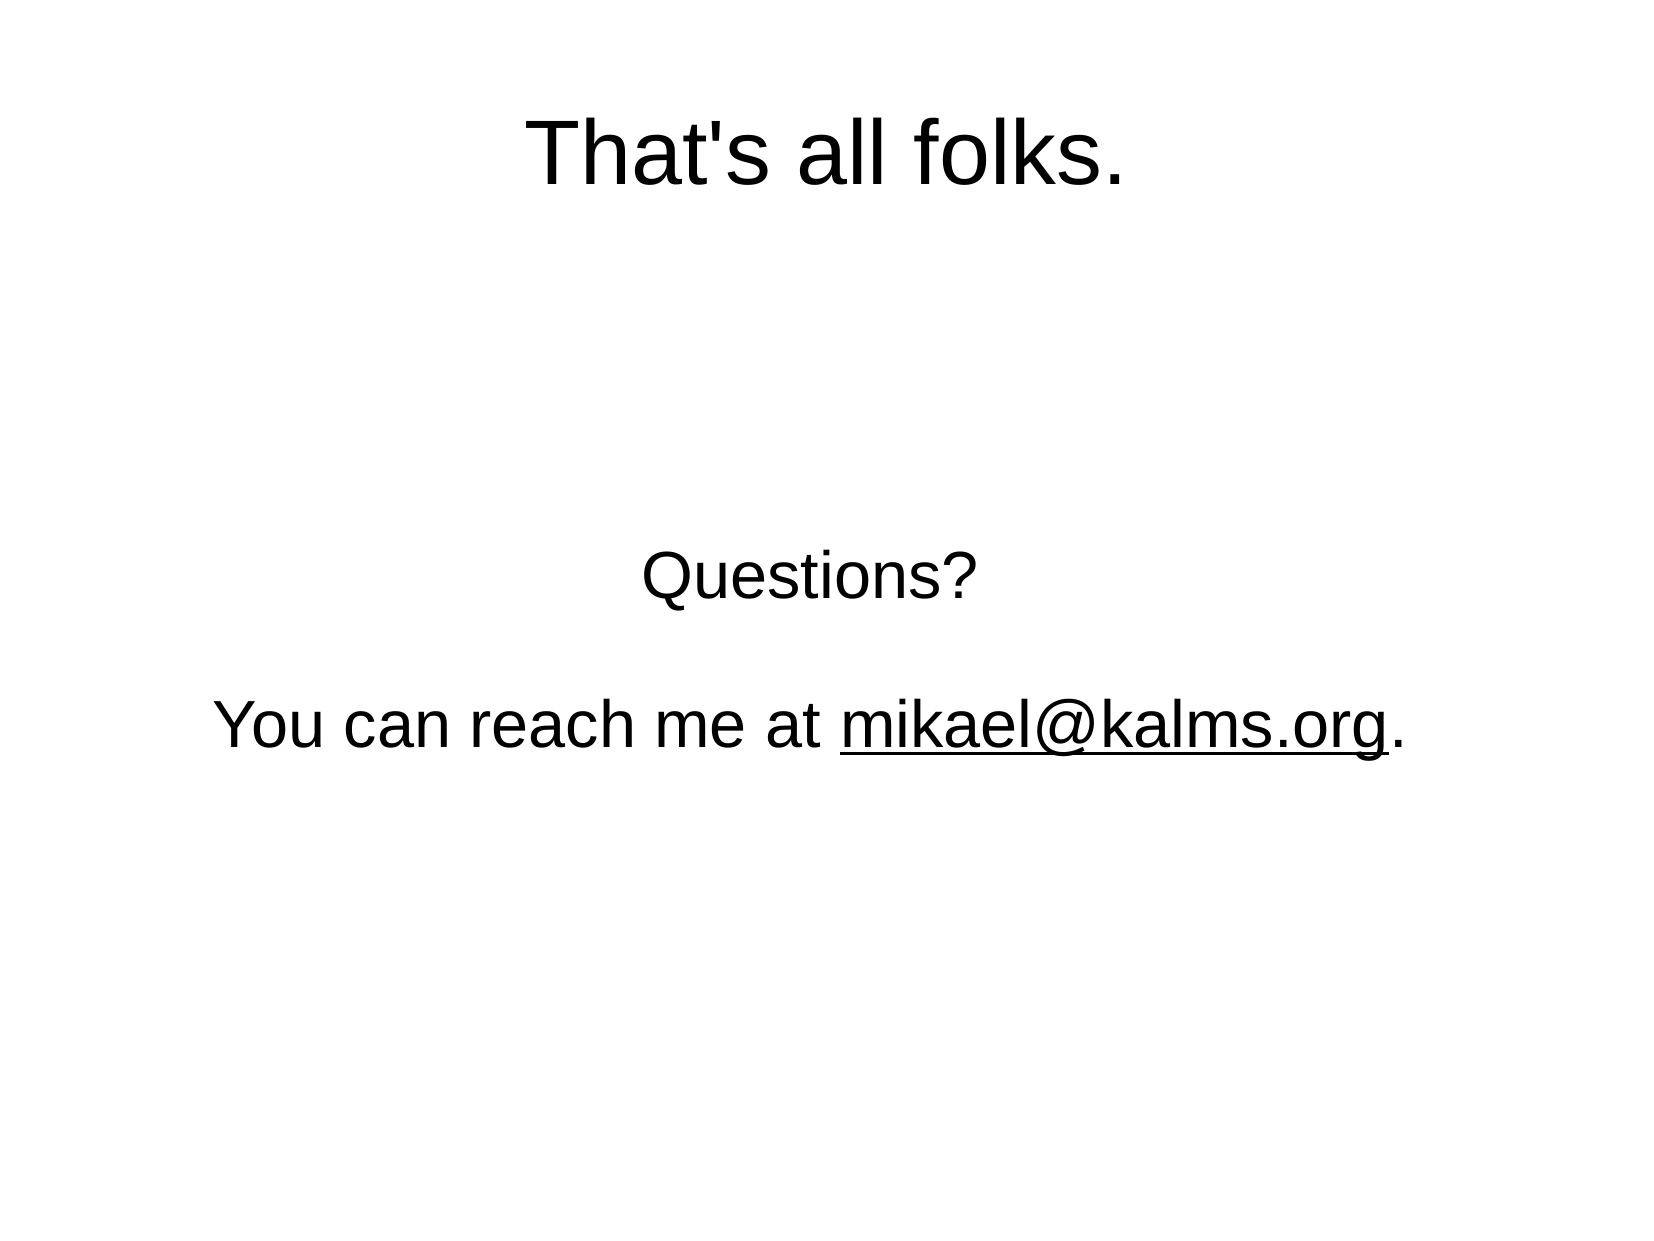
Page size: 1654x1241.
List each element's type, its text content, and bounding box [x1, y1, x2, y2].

subtitle Questions? You can reach me at mikael@kalms.org. [82, 290, 1538, 1010]
title That's all folks. [82, 49, 1571, 257]
